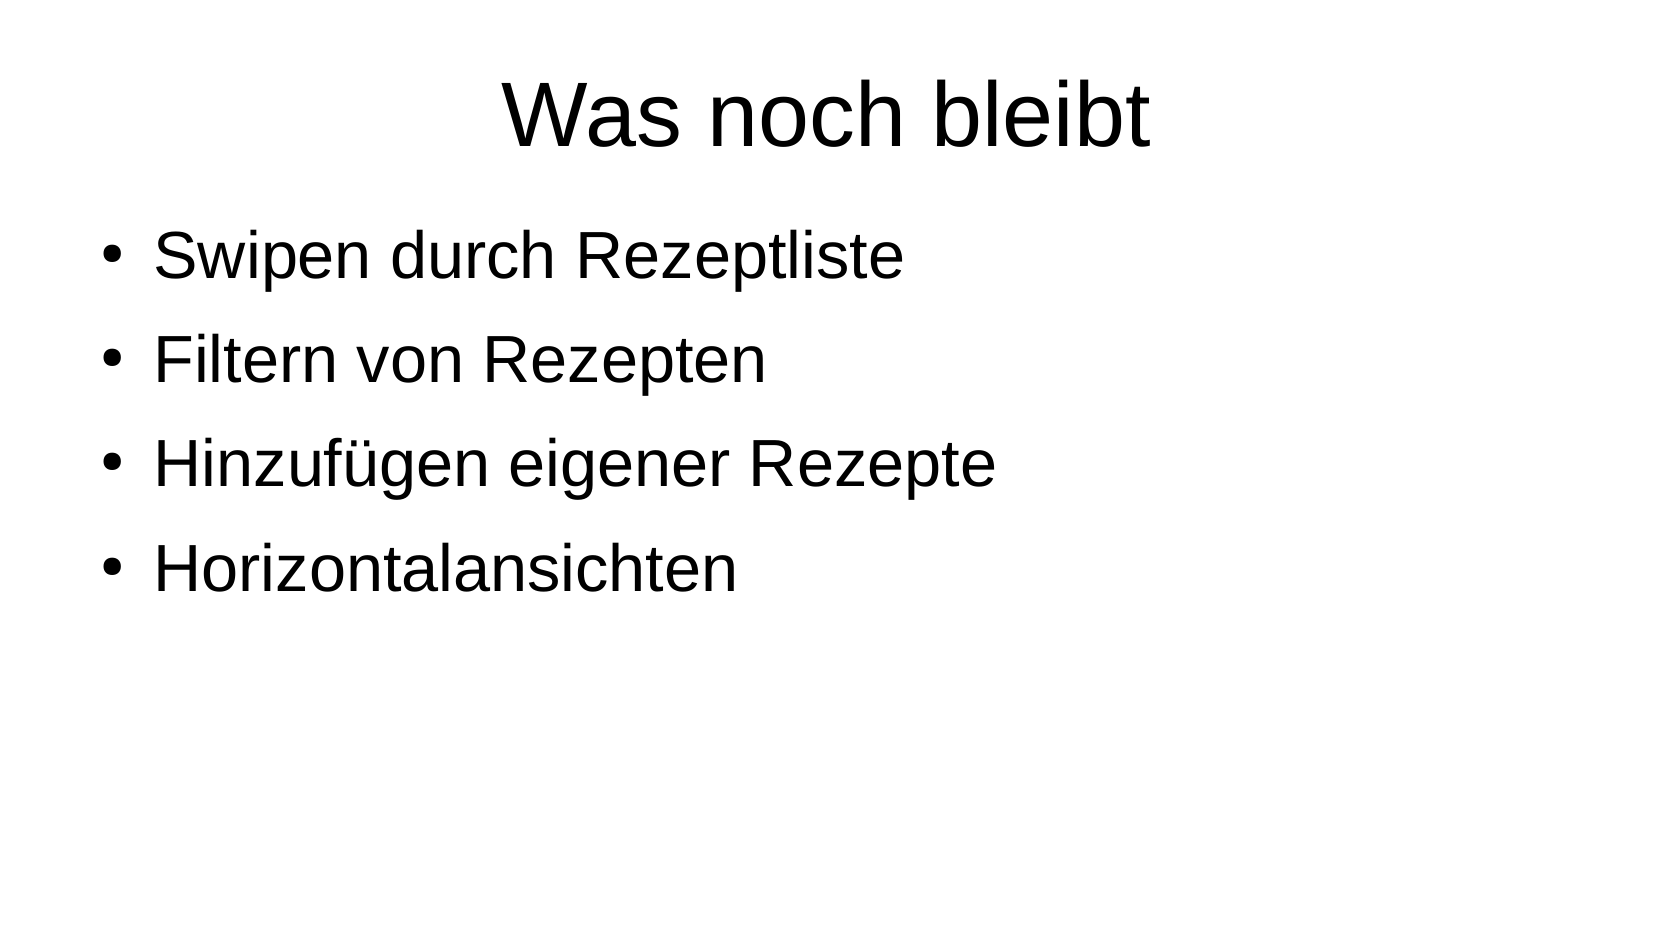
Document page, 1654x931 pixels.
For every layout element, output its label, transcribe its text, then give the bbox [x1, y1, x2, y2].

list Swipen durch Rezeptliste Filtern von Rezepten Hinzufügen eigener Rezepte Horizontalansichten [82, 217, 1571, 758]
title Was noch bleibt [82, 37, 1571, 193]
